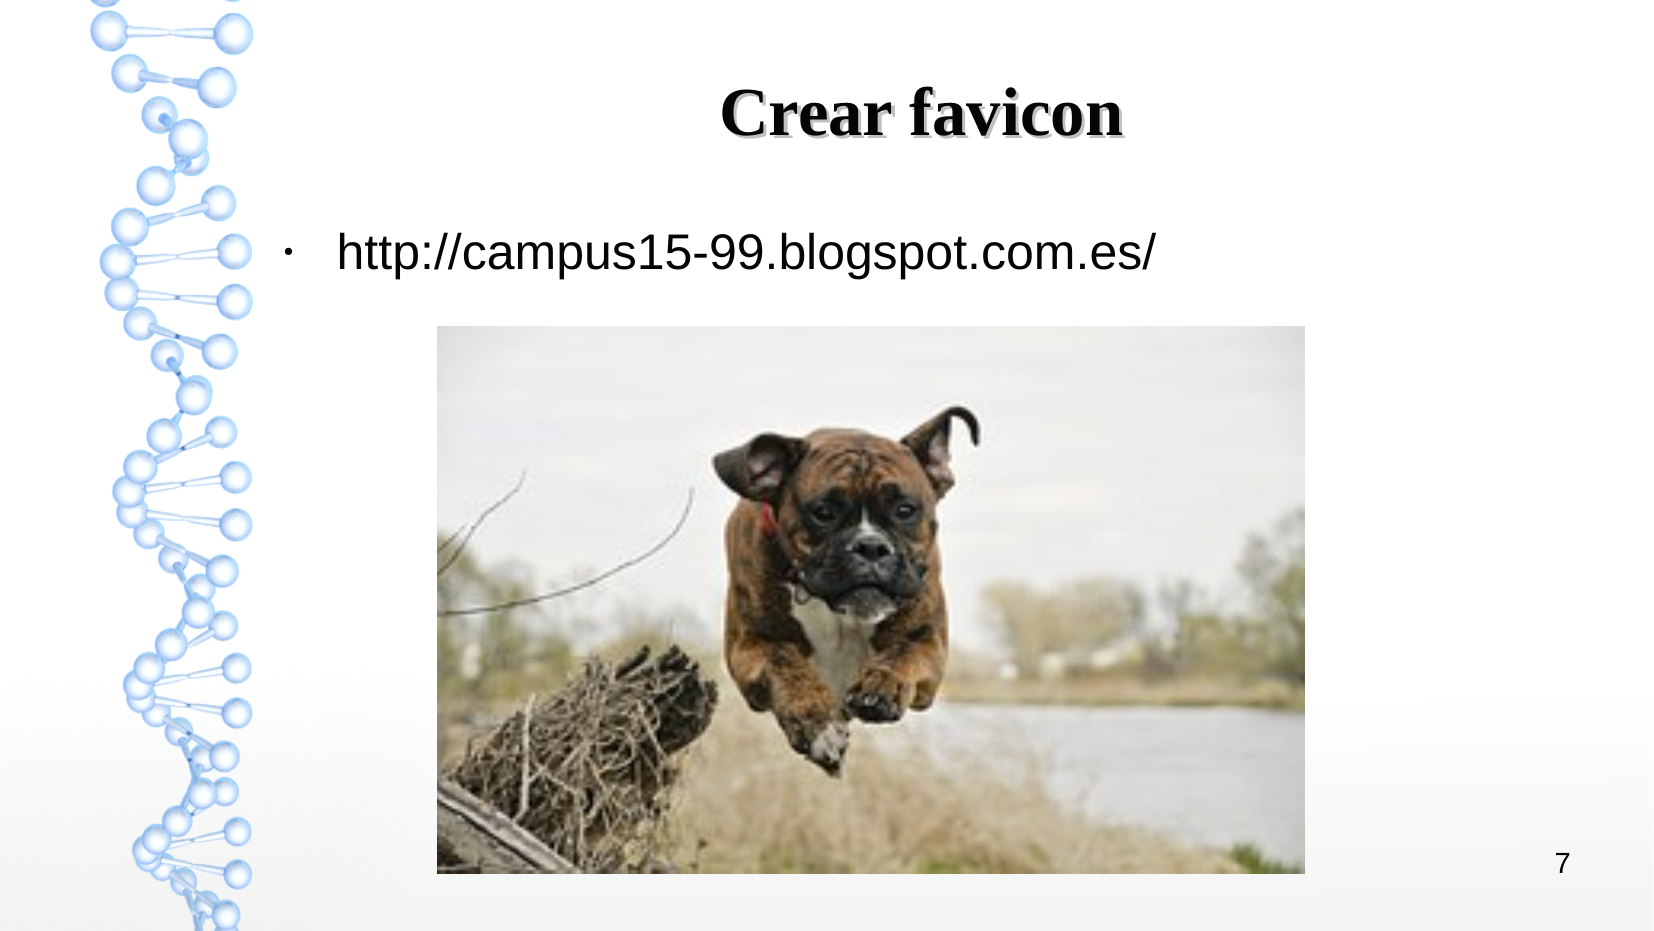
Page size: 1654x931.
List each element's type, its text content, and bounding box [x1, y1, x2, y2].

list http://campus15-99.blogspot.com.es/ [265, 224, 1595, 764]
title Crear favicon [265, 35, 1595, 189]
picture [0, 0, 1654, 931]
